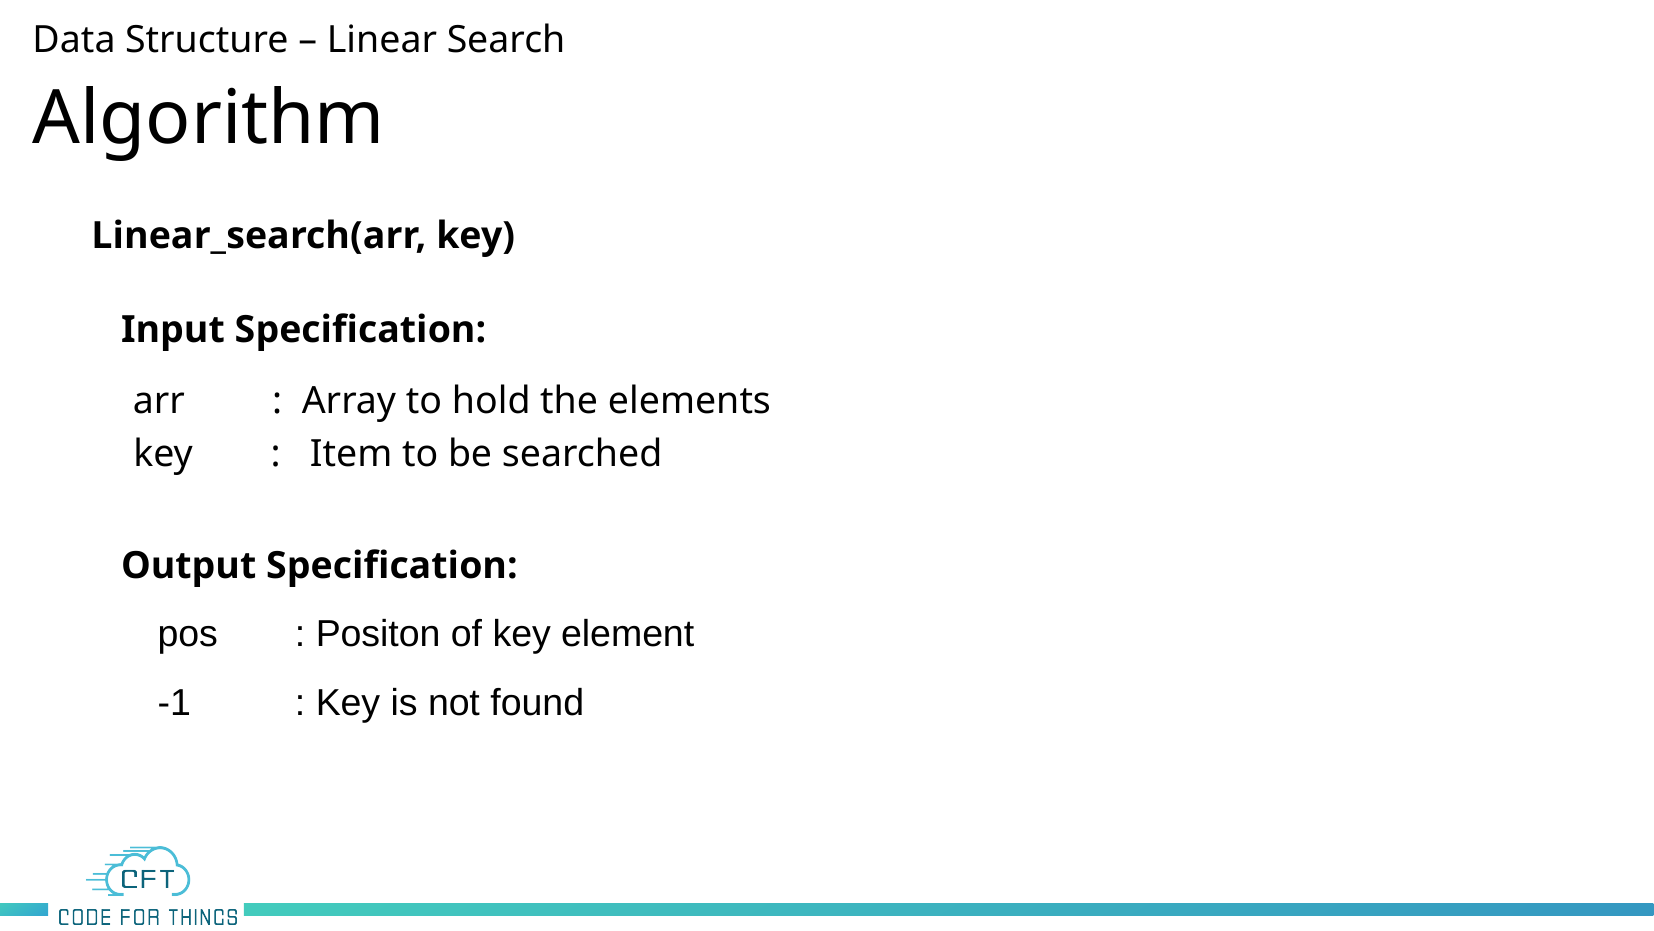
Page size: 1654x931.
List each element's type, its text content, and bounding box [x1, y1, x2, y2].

text_box key : Item to be searched [108, 419, 848, 478]
text_box -1 : Key is not found [132, 674, 842, 732]
text_box pos : Positon of key element [132, 604, 842, 662]
text_box arr : Array to hold the elements [118, 366, 866, 425]
title Data Structure – Linear Search Algorithm [32, 12, 1184, 166]
picture [59, 846, 237, 925]
text_box Linear_search(arr, key) [76, 200, 709, 272]
text_box Input Specification: [106, 295, 571, 367]
text_box Output Specification: [106, 531, 665, 591]
